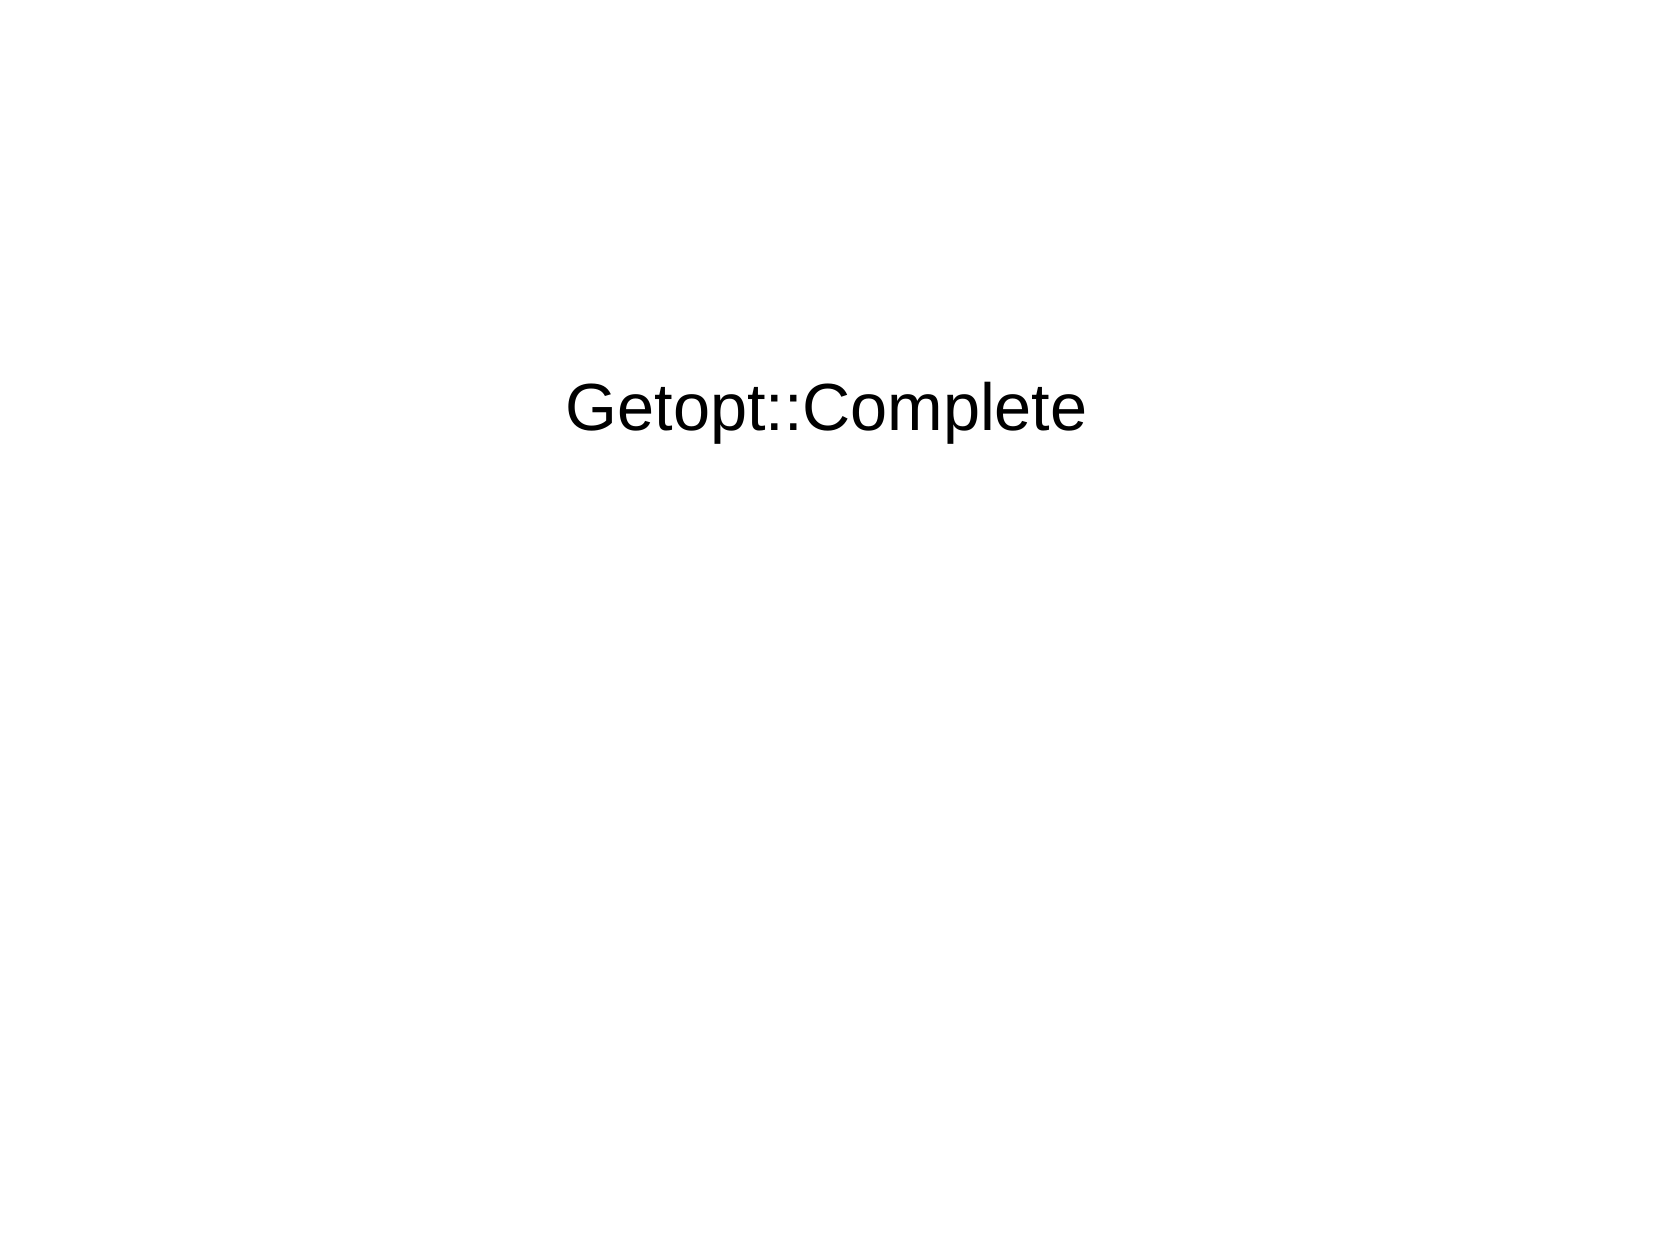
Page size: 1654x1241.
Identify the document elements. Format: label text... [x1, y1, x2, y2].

subtitle Getopt::Complete [82, 49, 1571, 1109]
